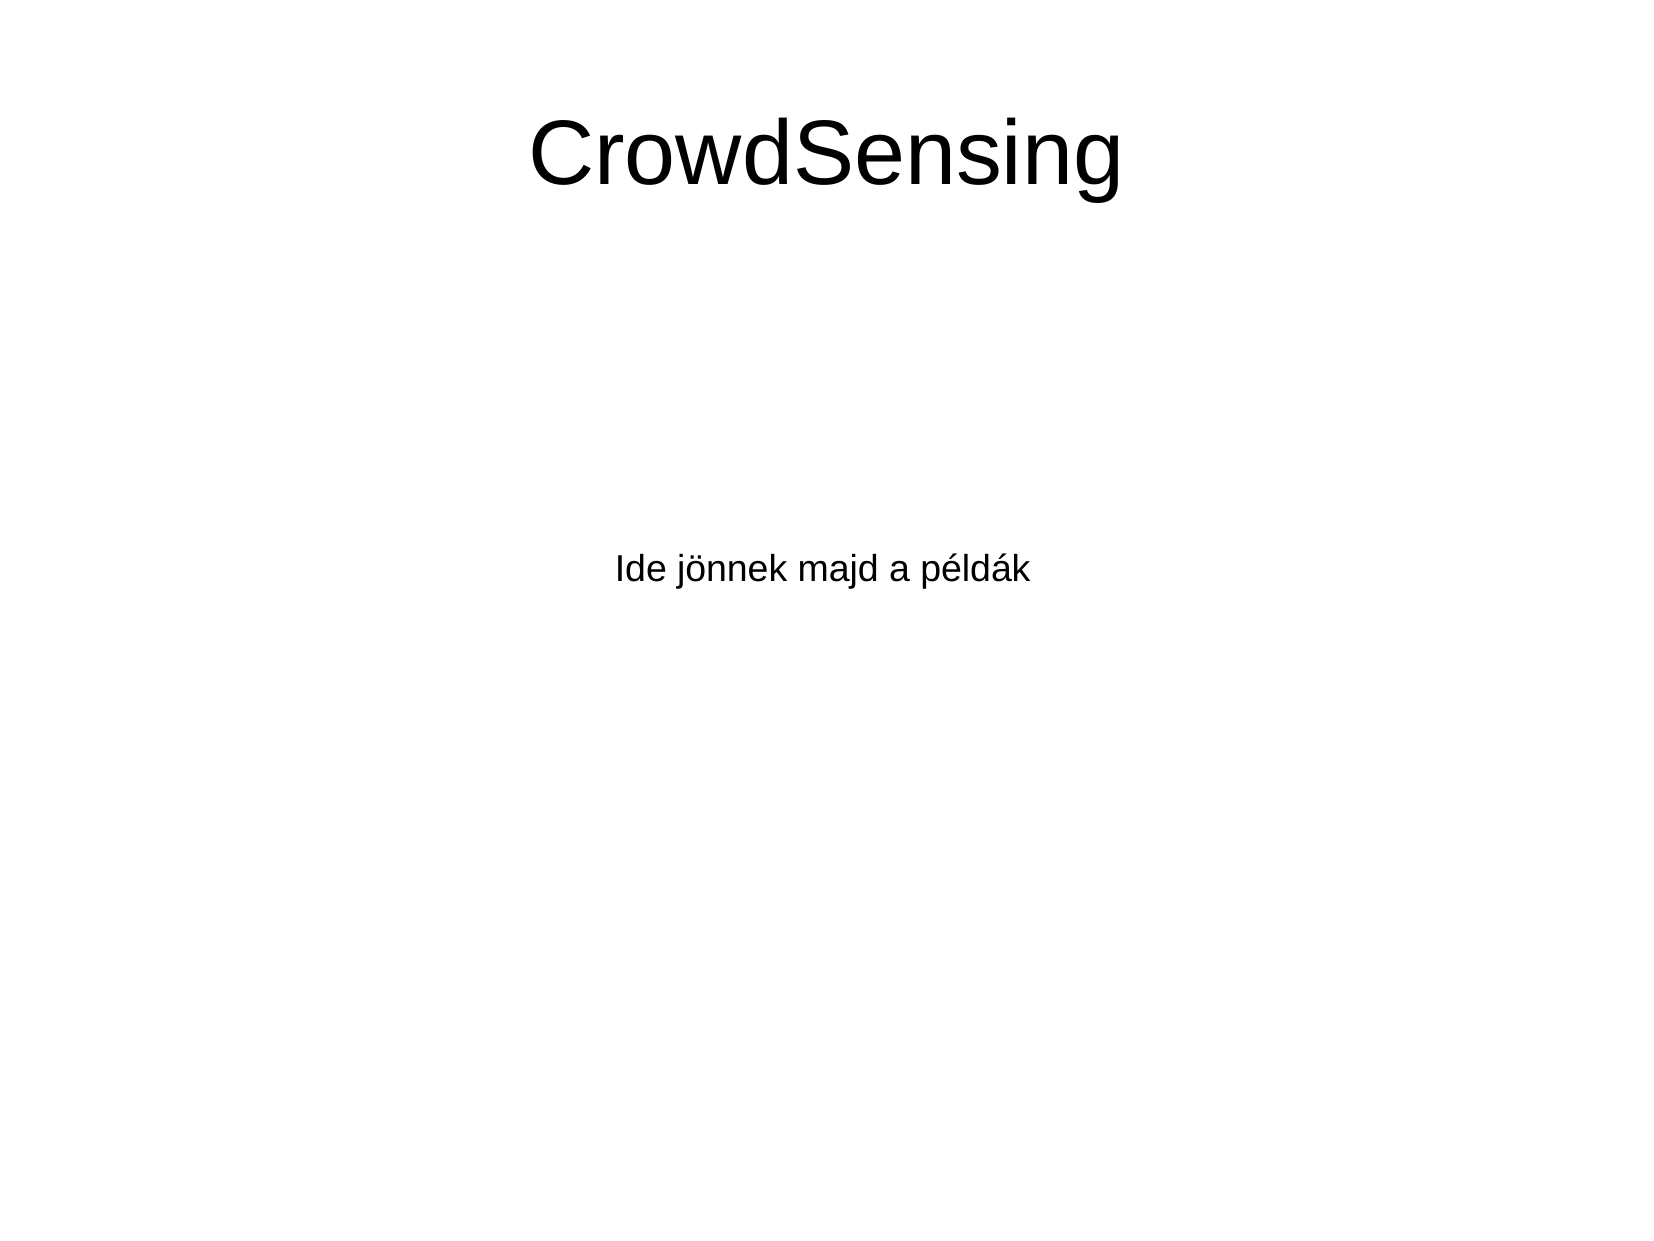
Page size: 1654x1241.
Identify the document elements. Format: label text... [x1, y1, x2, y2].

title CrowdSensing [82, 49, 1571, 257]
text_box Ide jönnek majd a példák [600, 540, 1046, 597]
